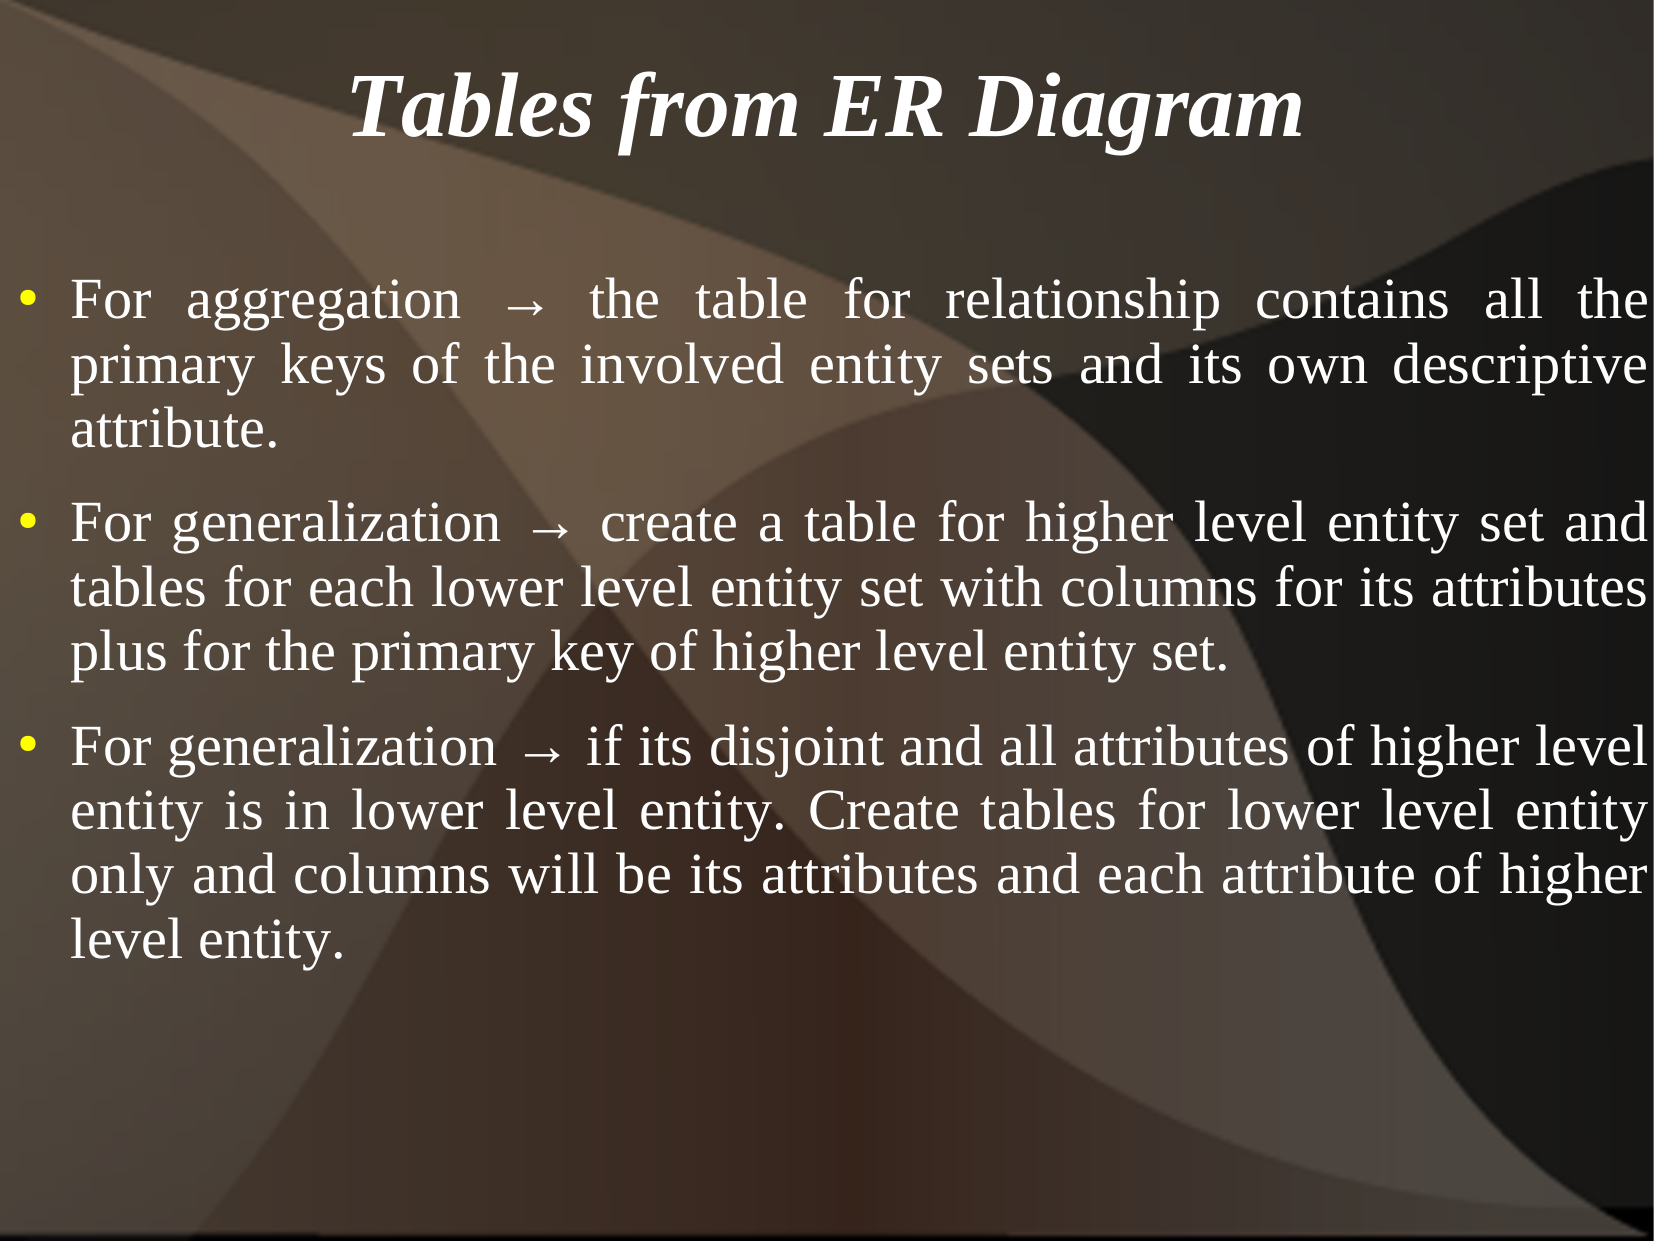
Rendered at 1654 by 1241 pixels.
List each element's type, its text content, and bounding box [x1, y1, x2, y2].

list For aggregation → the table for relationship contains all the primary keys of the involved entity sets and its own descriptive attribute. For generalization → create a table for higher level entity set and tables for each lower level entity set with columns for its attributes plus for the primary key of higher level entity set. For generalization → if its disjoint and all attributes of higher level entity is in lower level entity. Create tables for lower level entity only and columns will be its attributes and each attribute of higher level entity. [0, 266, 1651, 1071]
title Tables from ER Diagram [82, 9, 1571, 202]
picture [0, 0, 1654, 1241]
